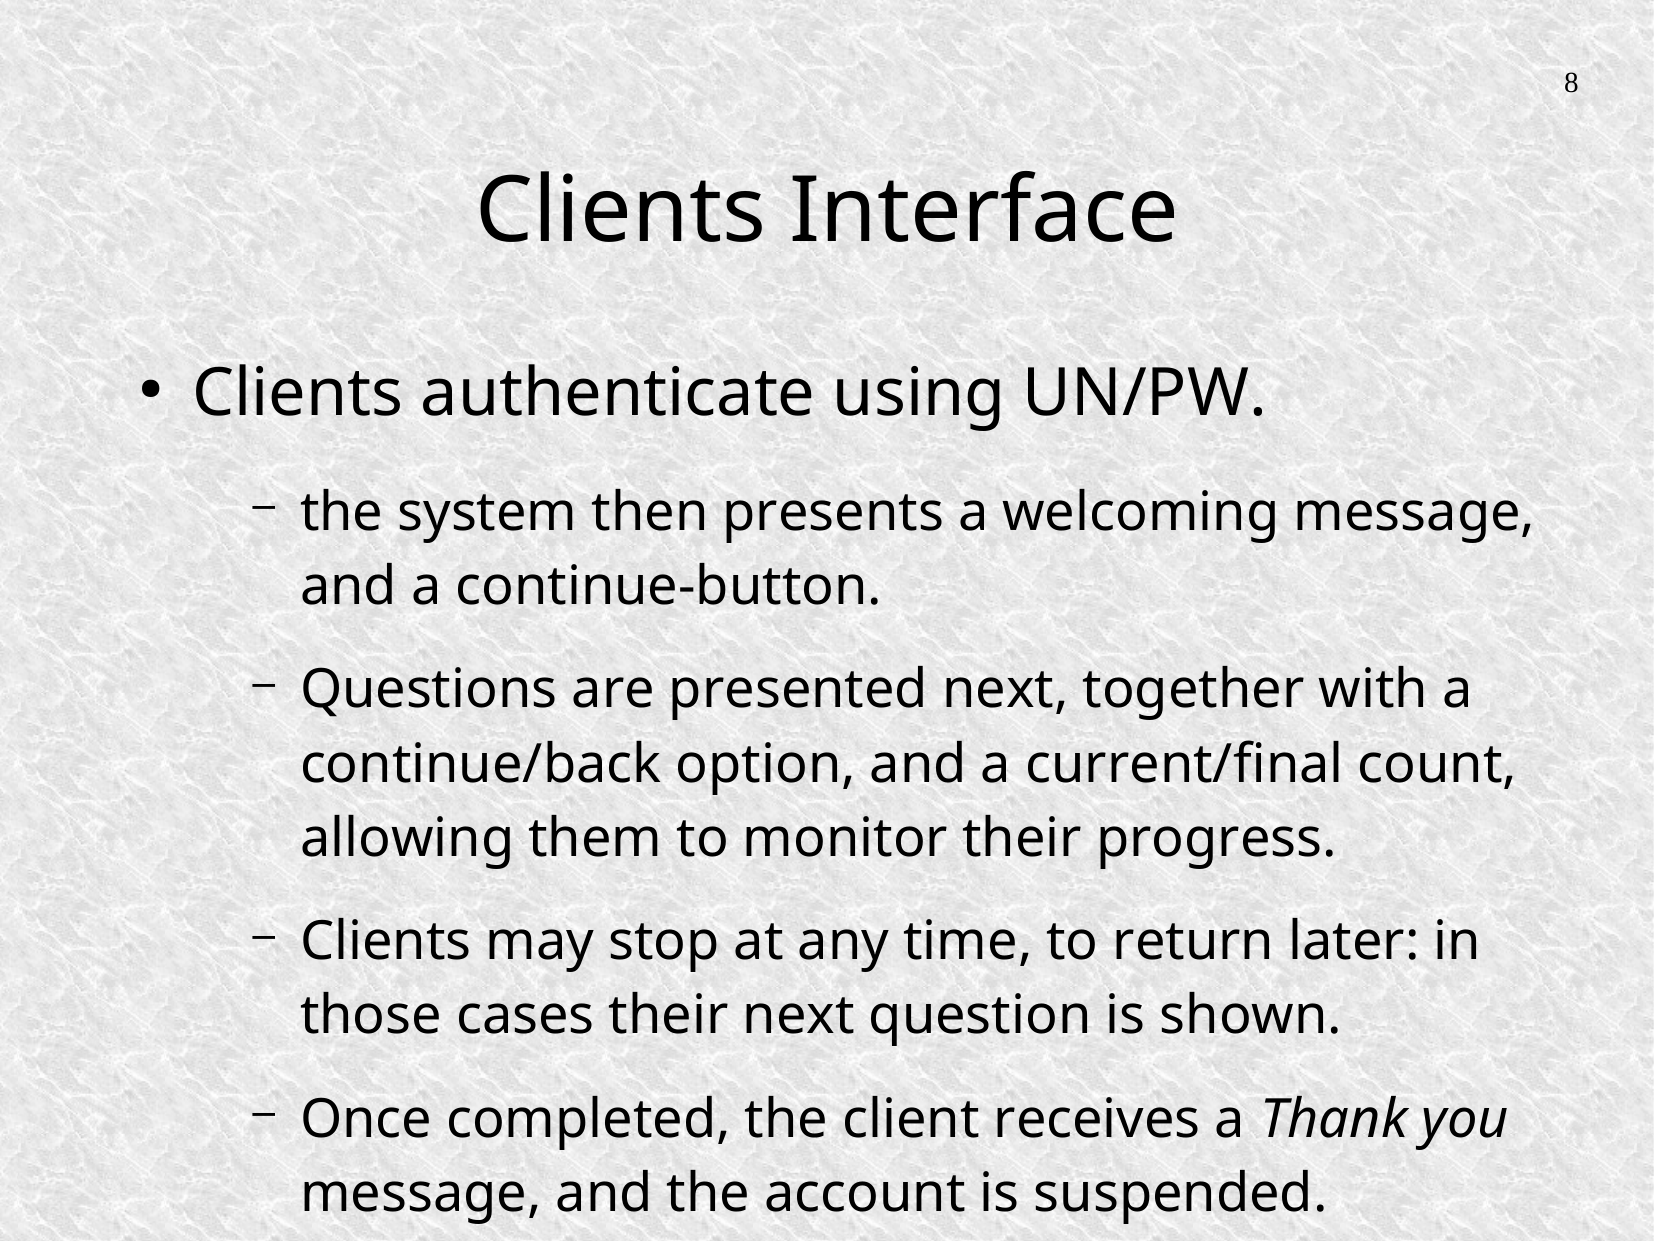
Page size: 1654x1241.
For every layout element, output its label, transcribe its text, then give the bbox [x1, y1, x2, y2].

title Clients Interface [121, 102, 1534, 310]
picture [0, 0, 1654, 1241]
list Clients authenticate using UN/PW. the system then presents a welcoming message, and a continue-button. Questions are presented next, together with a continue/back option, and a current/final count, allowing them to monitor their progress. Clients may stop at any time, to return later: in those cases their next question is shown. Once completed, the client receives a Thank you message, and the account is suspended. [121, 344, 1567, 1179]
